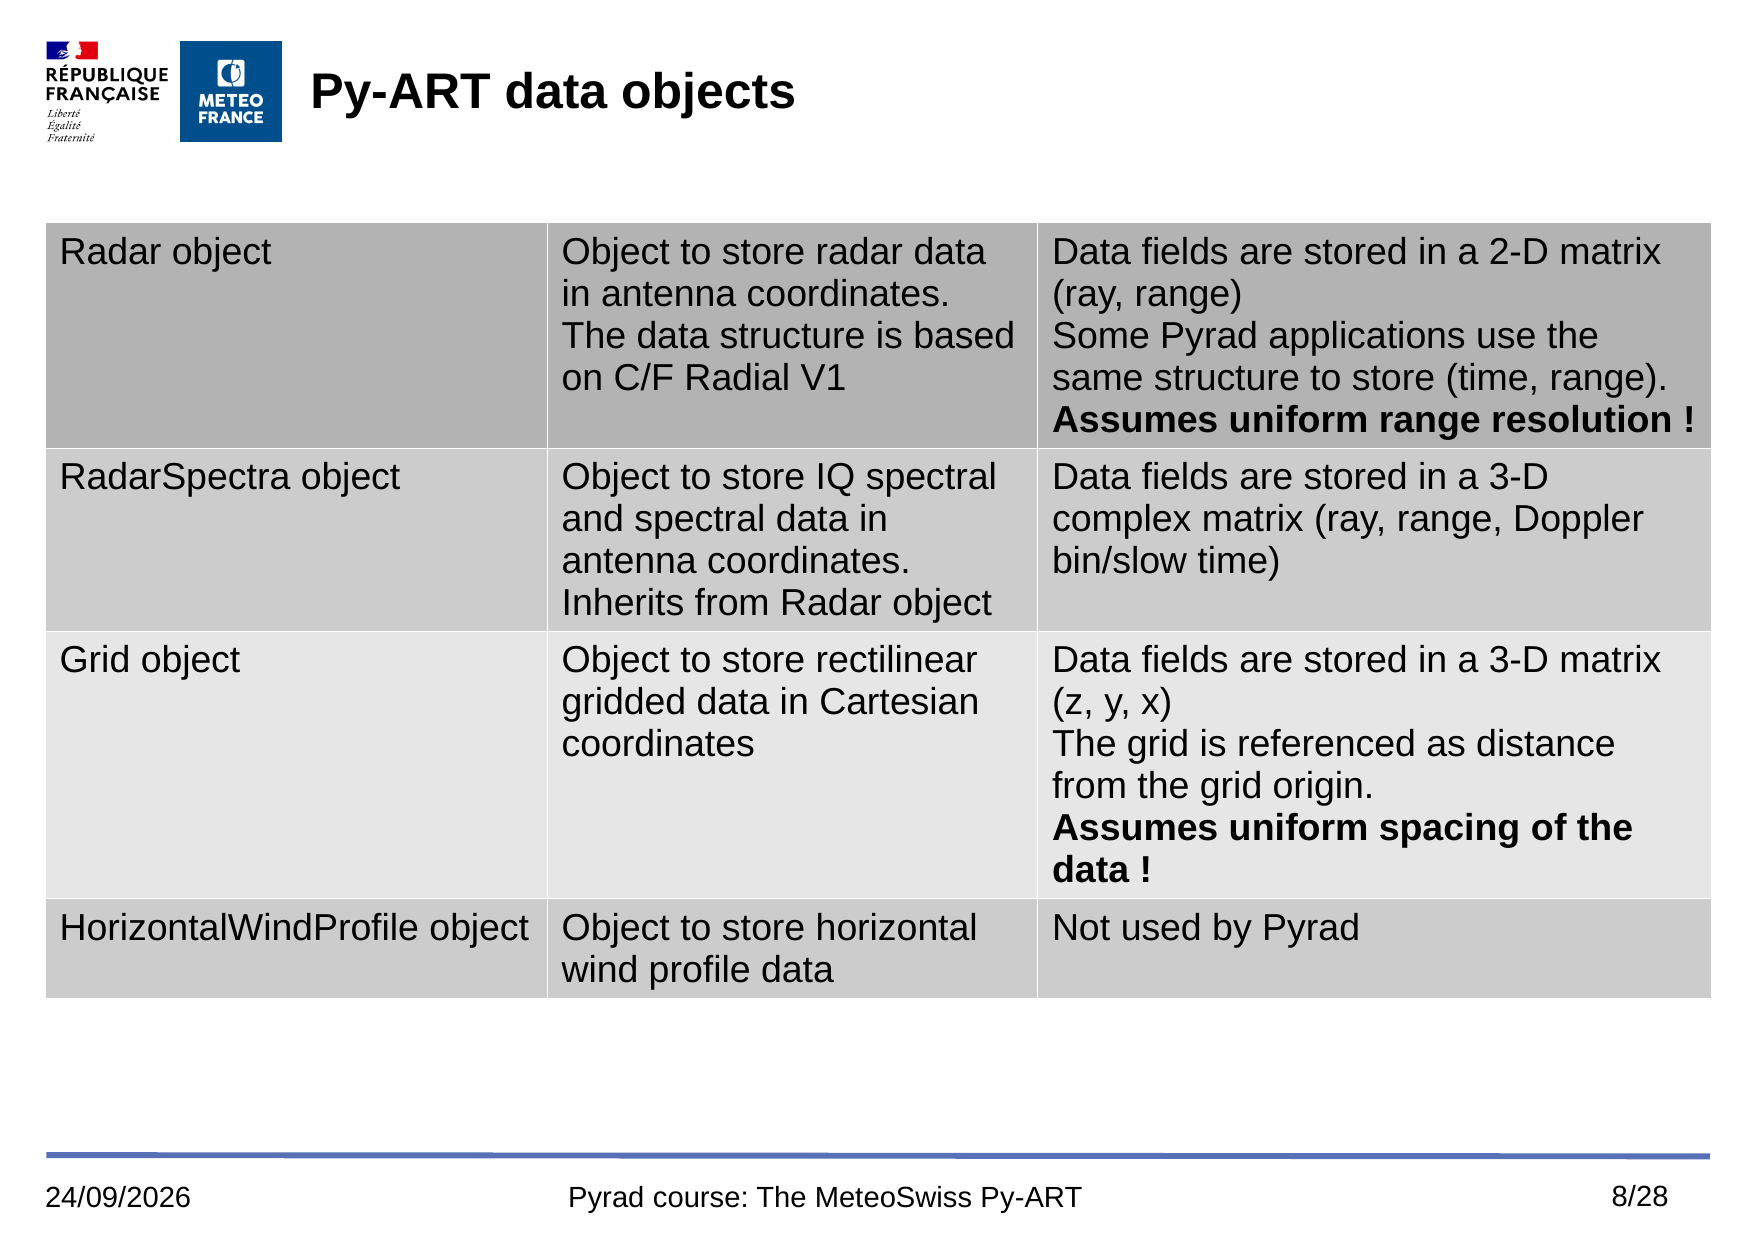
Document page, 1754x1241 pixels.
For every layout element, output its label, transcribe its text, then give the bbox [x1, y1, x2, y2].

table_cell Object to store horizontal wind profile data [548, 899, 1037, 998]
picture [46, 41, 172, 142]
table_cell RadarSpectra object [46, 449, 547, 631]
title Py-ART data objects [310, 40, 1697, 142]
table_cell Object to store rectilinear gridded data in Cartesian coordinates [548, 632, 1037, 898]
table_cell Object to store IQ spectral and spectral data in antenna coordinates. Inherits from Radar object [548, 449, 1037, 631]
table_header Object to store radar data in antenna coordinates. The data structure is based on C/F Radial V1 [548, 223, 1037, 448]
table_header Radar object [46, 223, 547, 448]
table_cell Not used by Pyrad [1038, 899, 1711, 998]
picture [180, 41, 282, 142]
table_cell Data fields are stored in a 3-D complex matrix (ray, range, Doppler bin/slow time) [1038, 449, 1711, 631]
table_header Data fields are stored in a 2-D matrix (ray, range) Some Pyrad applications use the same structure to store (time, range). Assumes uniform range resolution ! [1038, 223, 1711, 448]
table_cell Grid object [46, 632, 547, 898]
table_cell Data fields are stored in a 3-D matrix (z, y, x) The grid is referenced as distance from the grid origin. Assumes uniform spacing of the data ! [1038, 632, 1711, 898]
table_cell HorizontalWindProfile object [46, 899, 547, 998]
